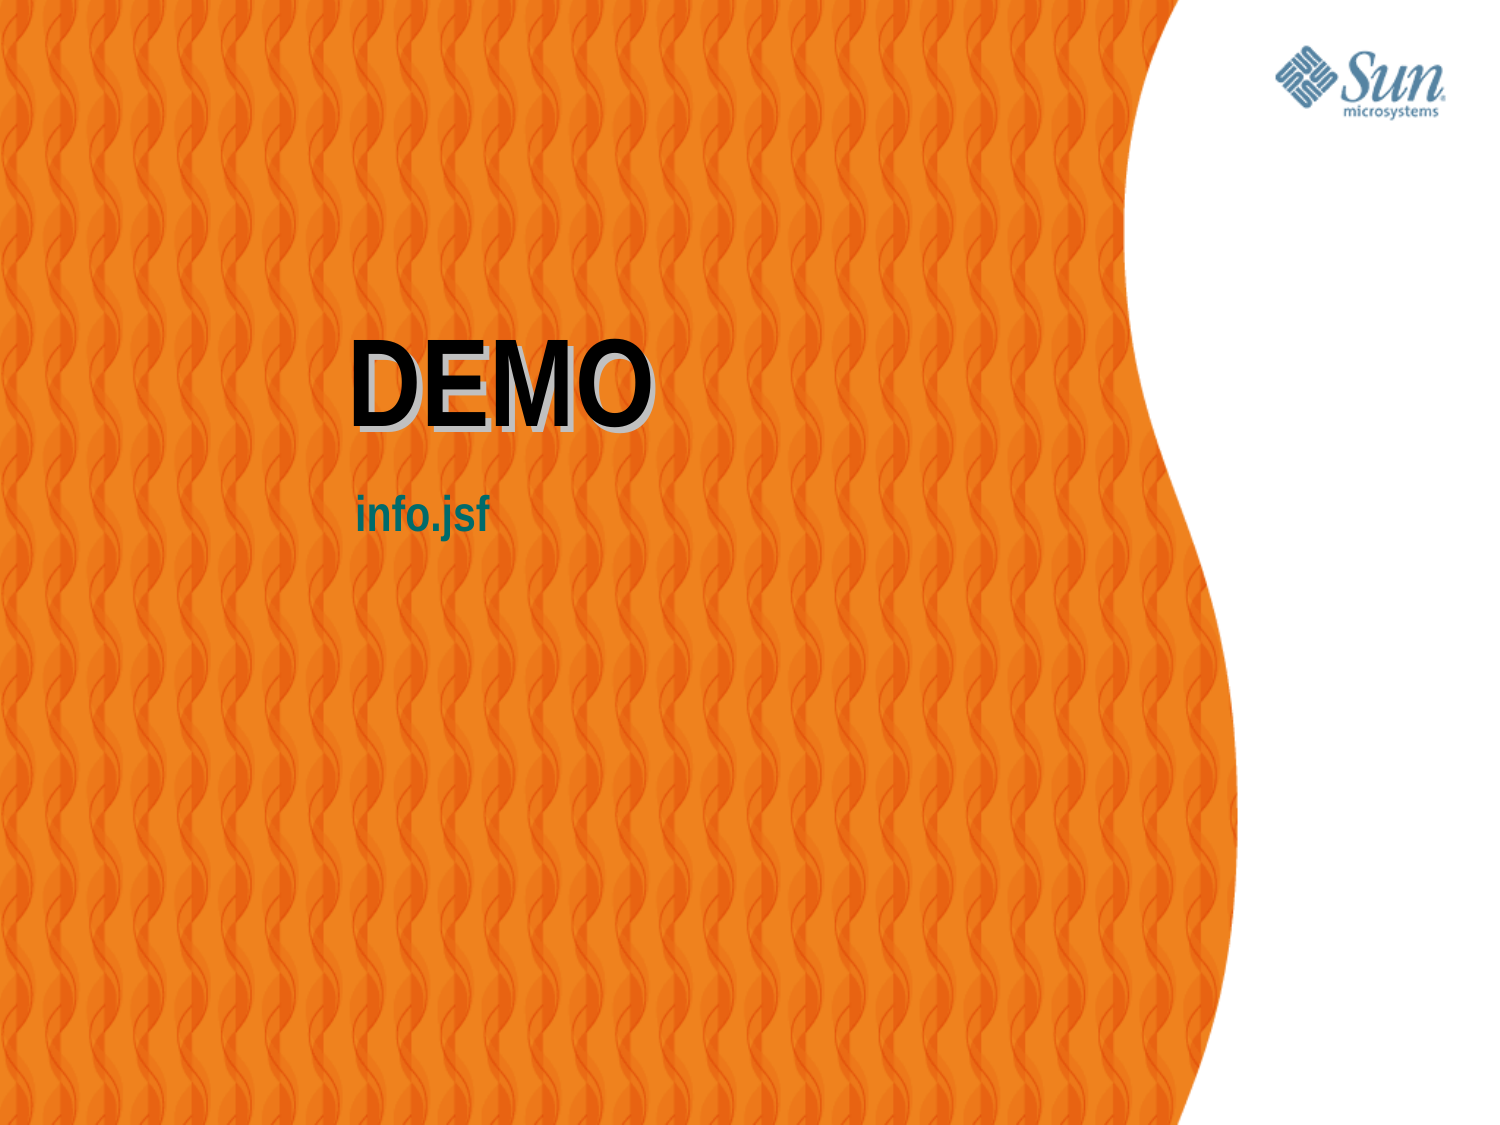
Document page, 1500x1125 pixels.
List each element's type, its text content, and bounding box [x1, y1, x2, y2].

list DEMO [332, 328, 843, 539]
text_box info.jsf [355, 492, 918, 549]
picture [0, 0, 1500, 1125]
